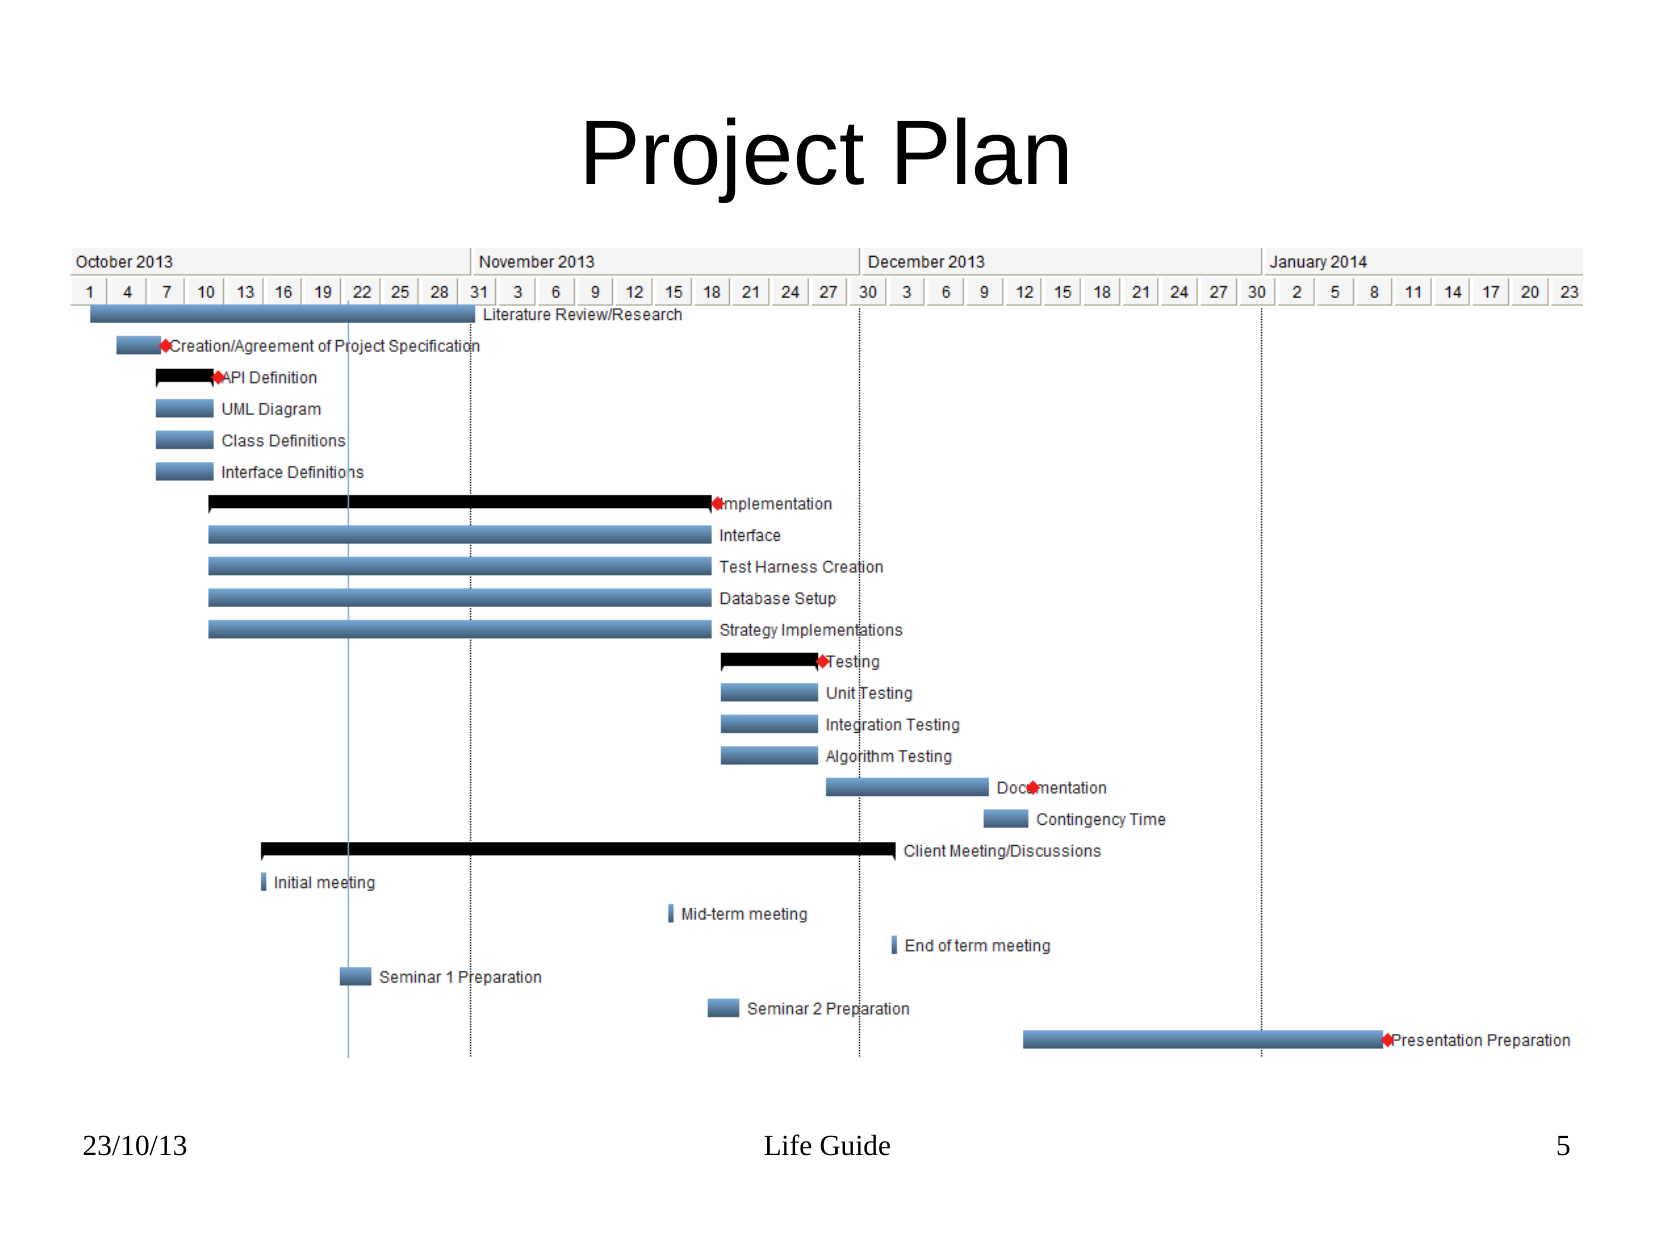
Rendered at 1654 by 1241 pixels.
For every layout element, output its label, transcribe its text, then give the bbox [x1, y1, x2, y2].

picture [68, 248, 1583, 1058]
title Project Plan [82, 49, 1571, 248]
